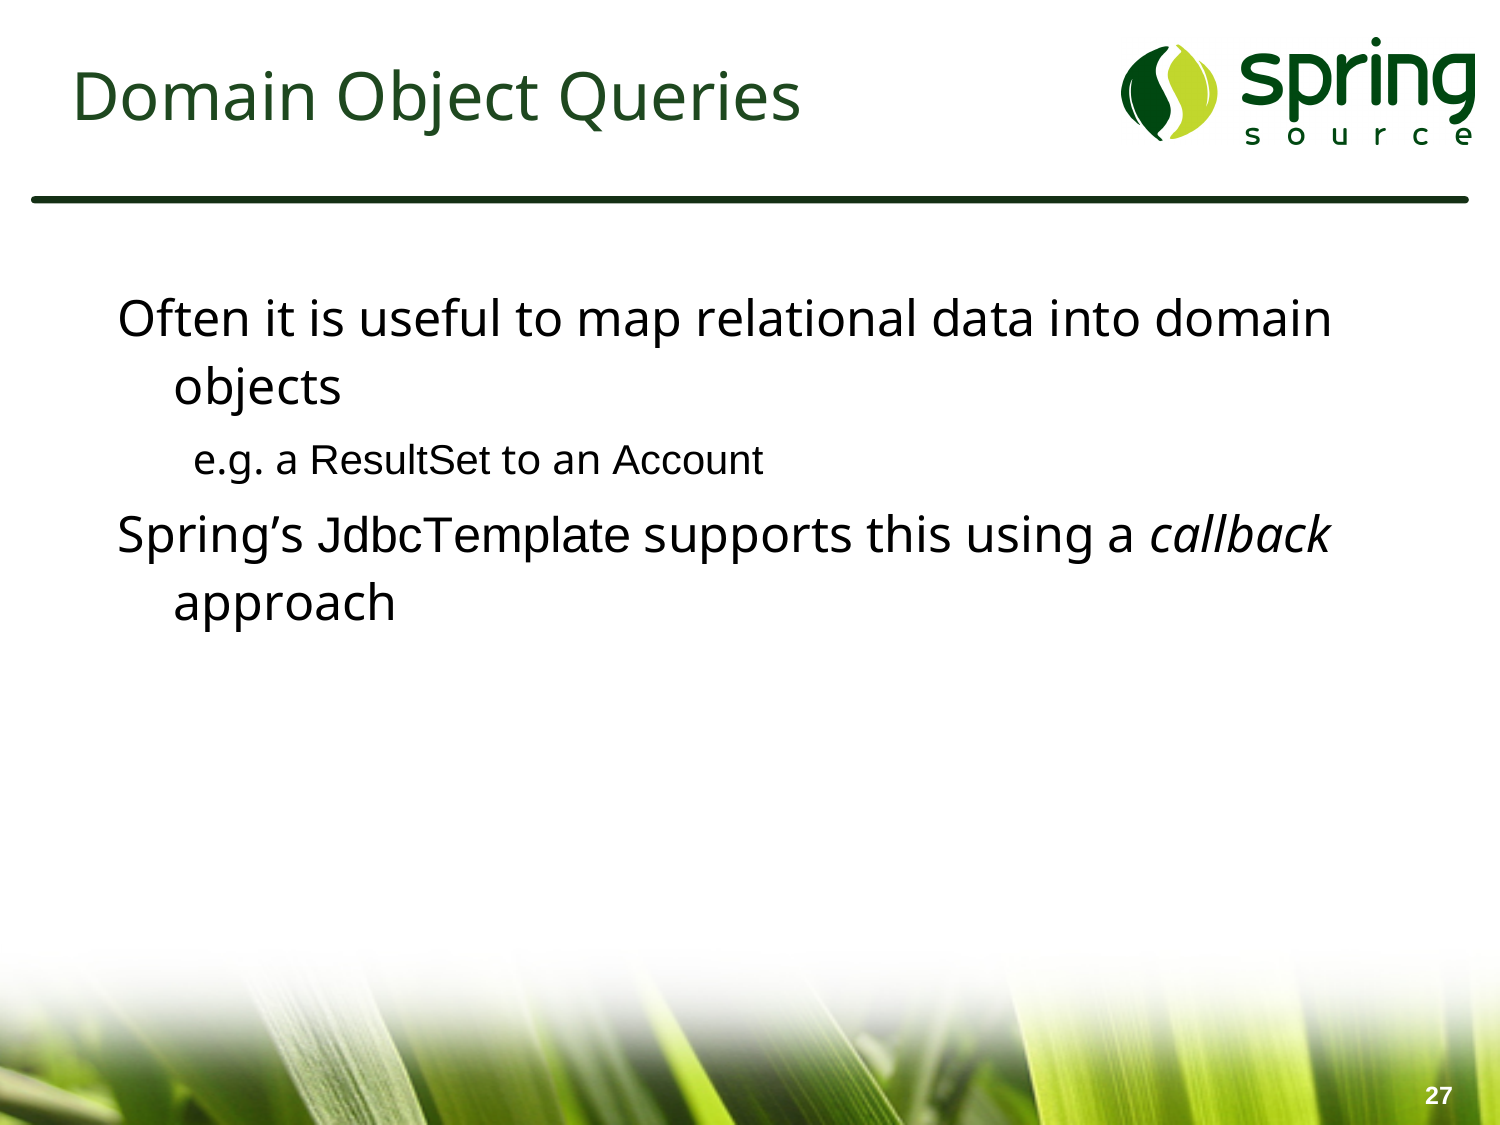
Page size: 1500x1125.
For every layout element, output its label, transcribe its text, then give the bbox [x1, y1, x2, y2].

list Often it is useful to map relational data into domain objects e.g. a ResultSet to an Account Spring’s JdbcTemplate supports this using a callback approach [103, 275, 1394, 938]
title Domain Object Queries [56, 13, 1089, 176]
picture [1121, 37, 1475, 145]
picture [0, 944, 1500, 1125]
